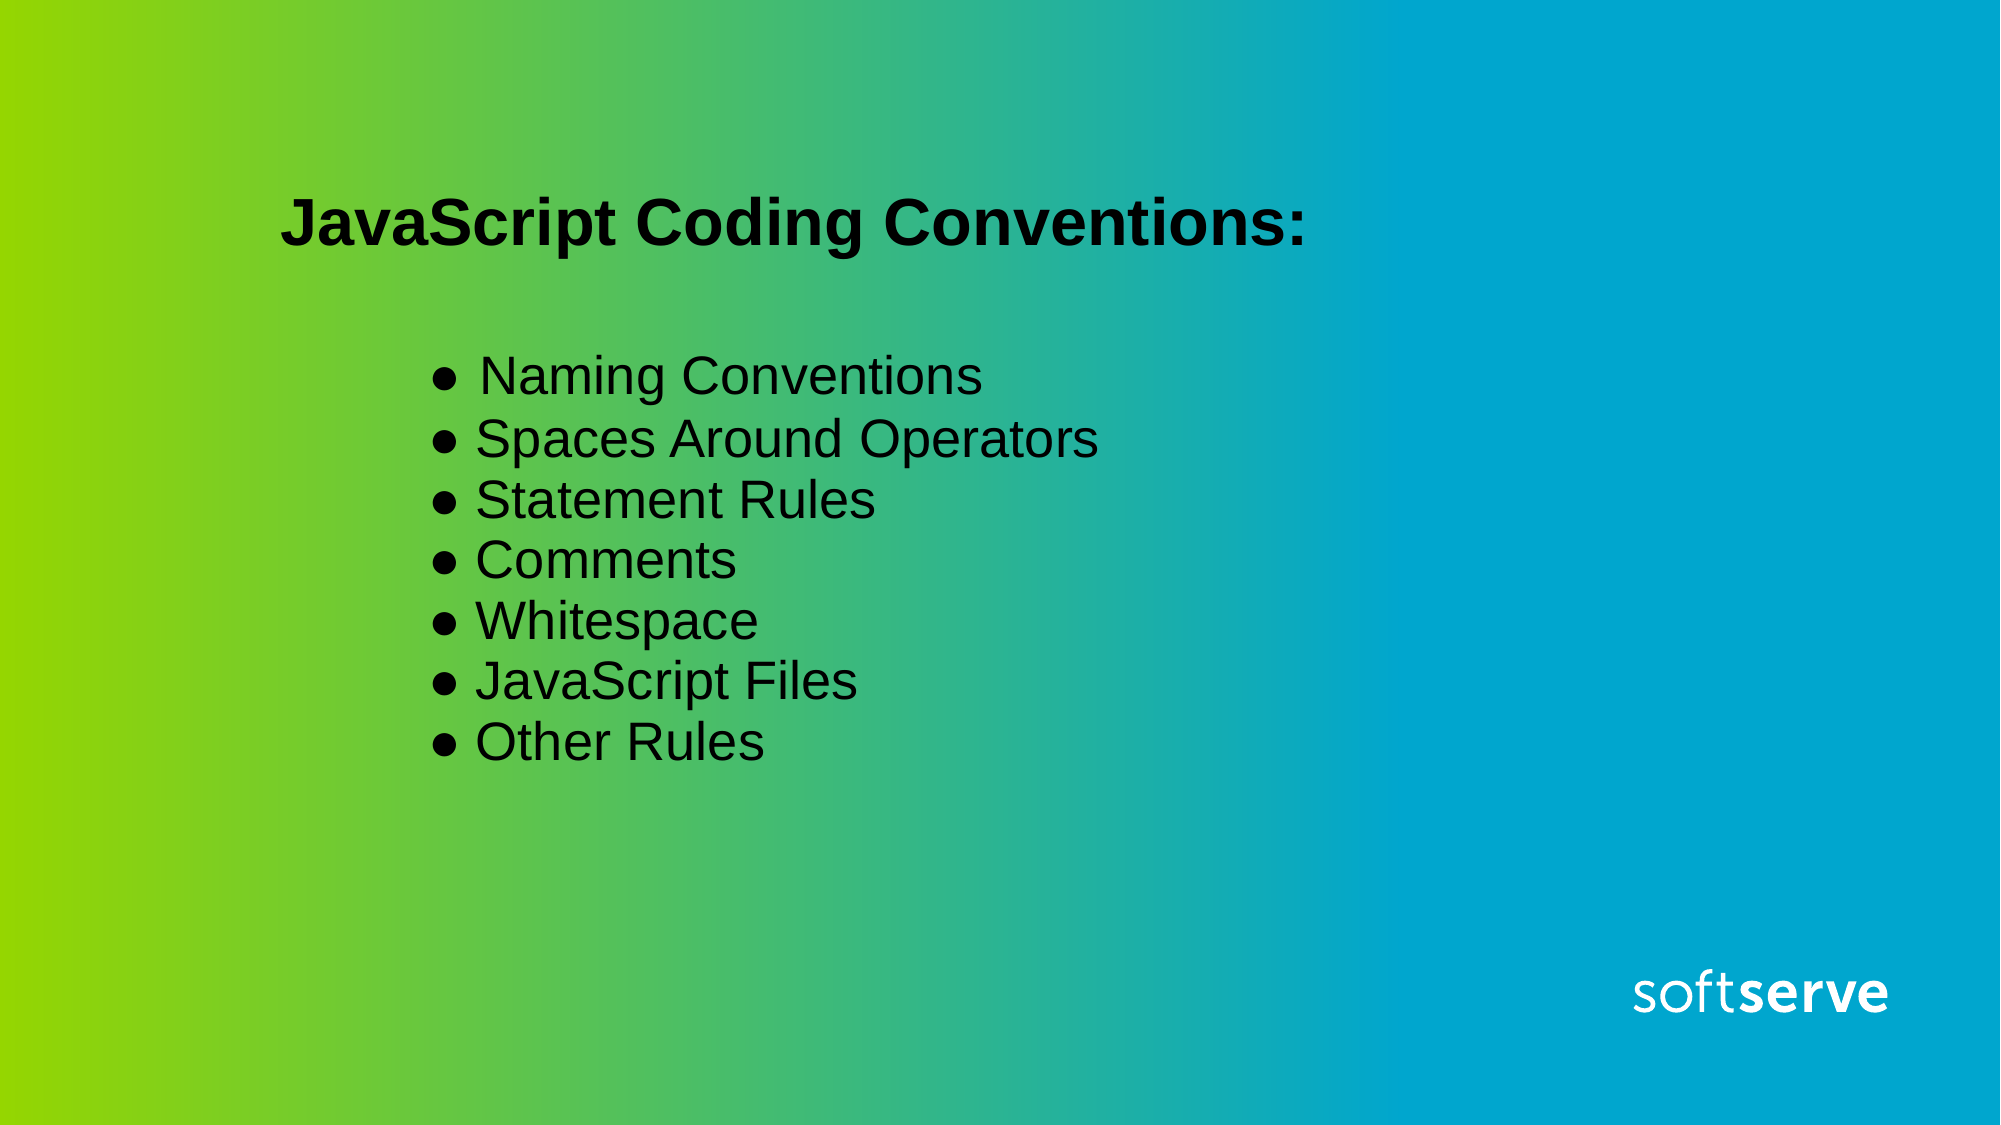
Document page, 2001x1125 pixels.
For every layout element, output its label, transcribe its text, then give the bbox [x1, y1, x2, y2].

text_box JavaScript Coding Conventions: ● Naming Conventions ● Spaces Around Operators ● Statement Rules ● Comments ● Whitespace ● JavaScript Files ● Other Rules [265, 177, 1654, 857]
